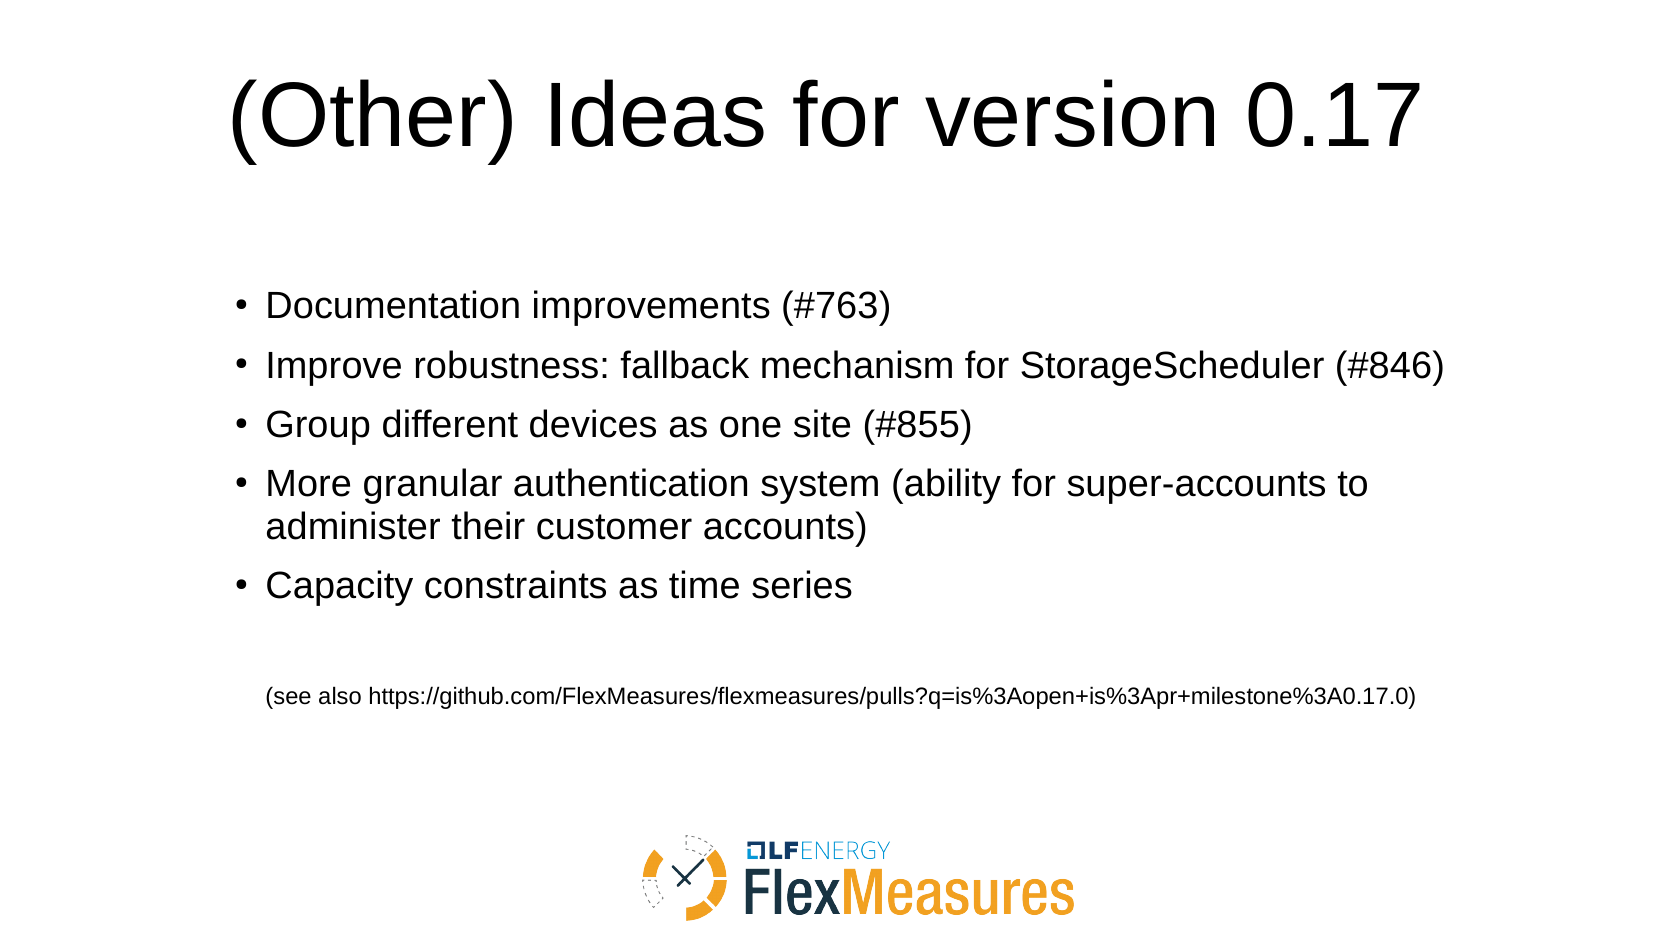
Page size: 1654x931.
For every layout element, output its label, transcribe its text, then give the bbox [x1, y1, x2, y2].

title (Other) Ideas for version 0.17 [82, 37, 1571, 193]
list Documentation improvements (#763) Improve robustness: fallback mechanism for StorageScheduler (#846) Group different devices as one site (#855) More granular authentication system (ability for super-accounts to administer their customer accounts) Capacity constraints as time series (see also https://github.com/FlexMeasures/flexmeasures/pulls?q=is%3Aopen+is%3Apr+milestone%3A0.17.0) [225, 225, 1538, 713]
picture [642, 835, 1074, 921]
